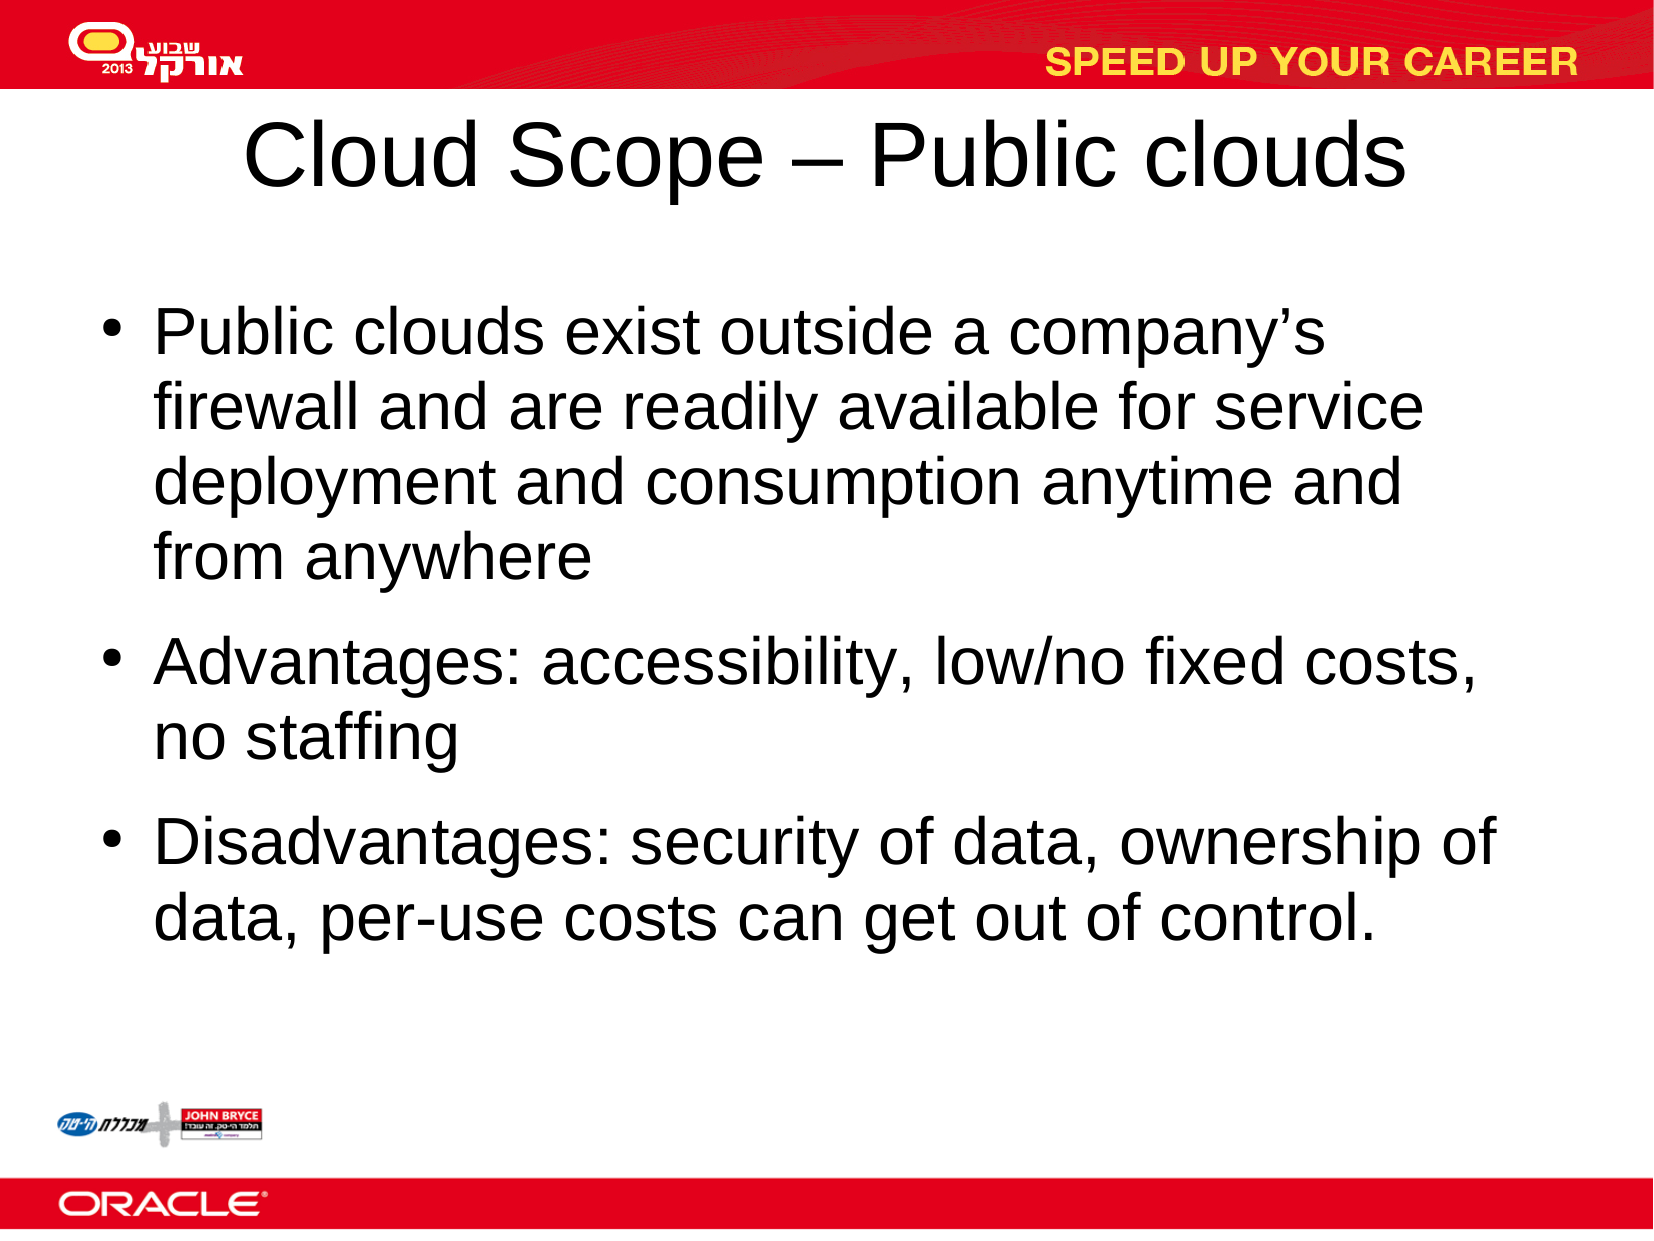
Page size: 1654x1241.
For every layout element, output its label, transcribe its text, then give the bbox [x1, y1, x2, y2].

picture [0, 0, 1654, 89]
picture [0, 1087, 1653, 1240]
list Public clouds exist outside a company’s firewall and are readily available for service deployment and consumption anytime and from anywhere Advantages: accessibility, low/no fixed costs, no staffing Disadvantages: security of data, ownership of data, per-use costs can get out of control. [82, 290, 1538, 1010]
title Cloud Scope – Public clouds [82, 49, 1571, 257]
